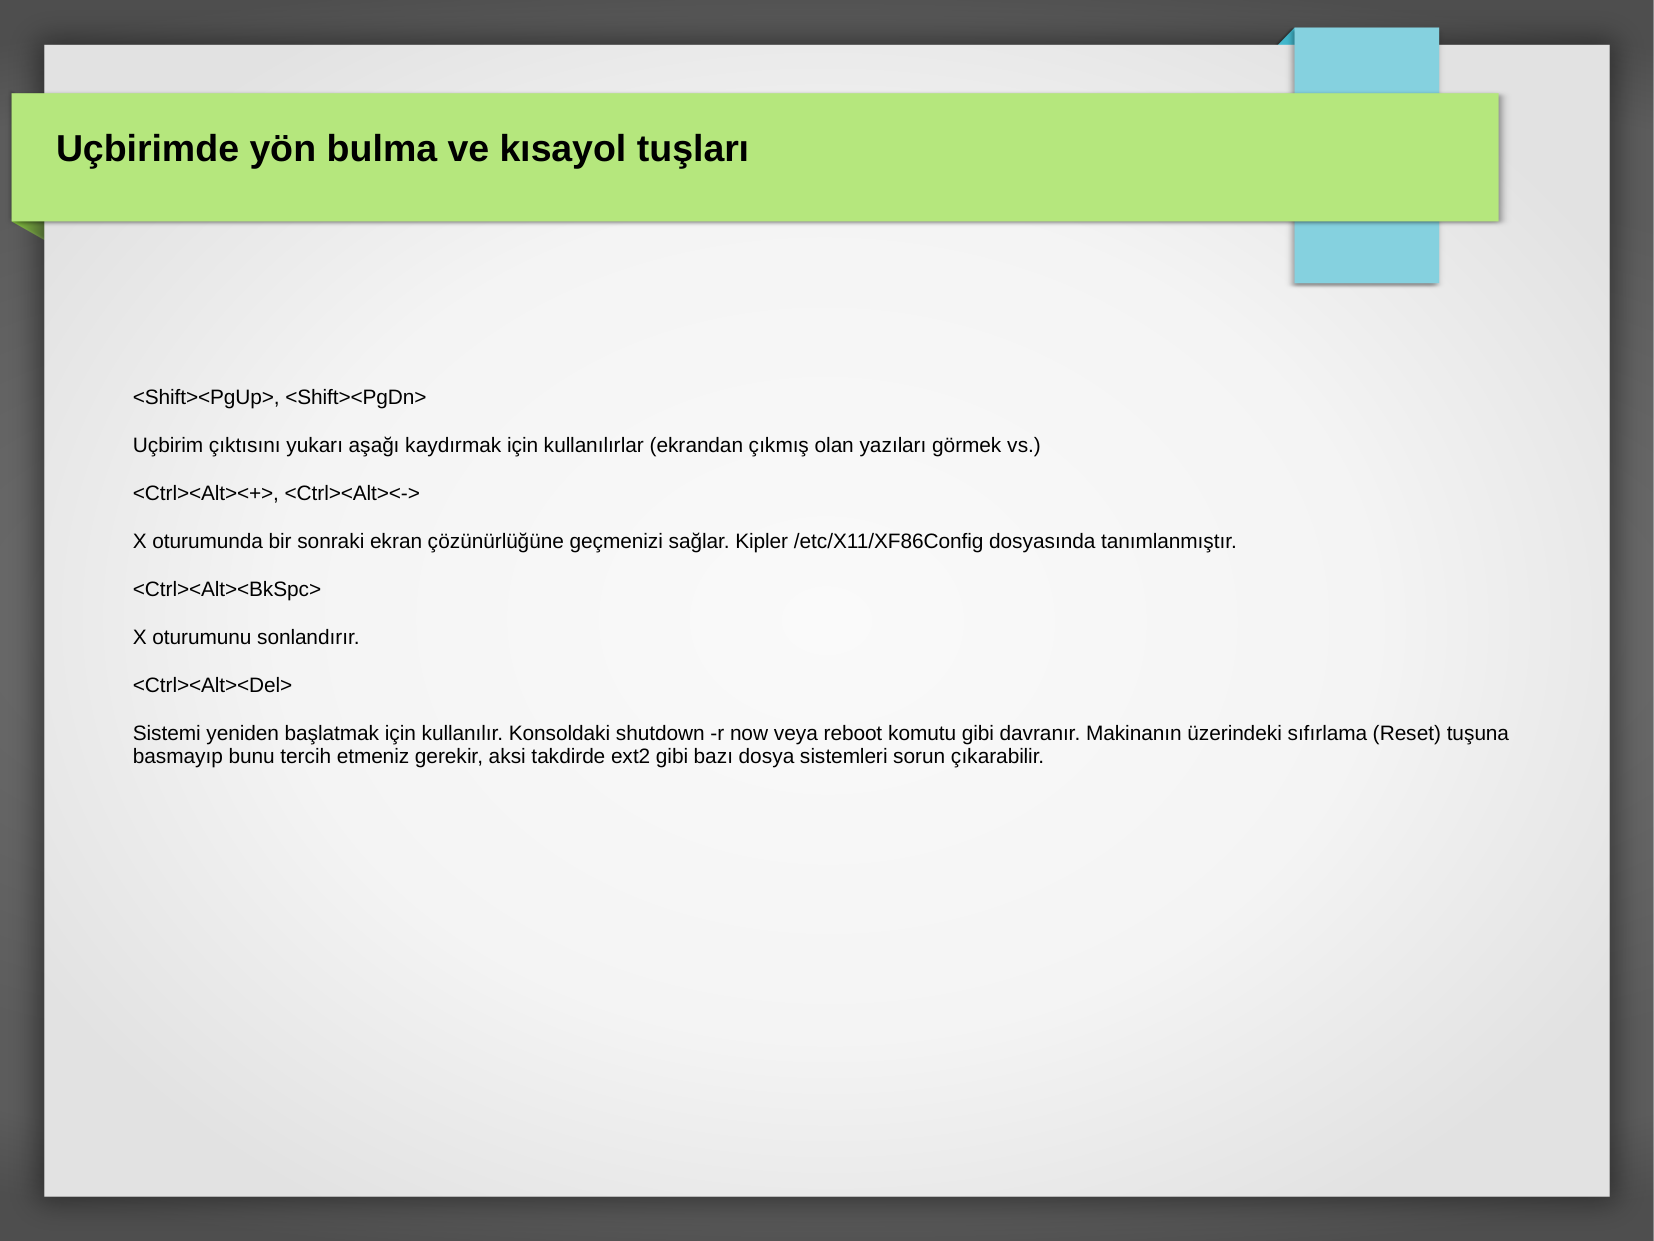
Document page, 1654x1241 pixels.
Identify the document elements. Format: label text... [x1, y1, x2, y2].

picture [0, 0, 1654, 1241]
text_box Uçbirimde yön bulma ve kısayol tuşları [41, 120, 1134, 220]
text_box <Shift><PgUp>, <Shift><PgDn> Uçbirim çıktısını yukarı aşağı kaydırmak için kullanılırlar (ekrandan çıkmış olan yazıları görmek vs.) <Ctrl><Alt><+>, <Ctrl><Alt><-> X oturumunda bir sonraki ekran çözünürlüğüne geçmenizi sağlar. Kipler /etc/X11/XF86Config dosyasında tanımlanmıştır. <Ctrl><Alt><BkSpc> X oturumunu sonlandırır. <Ctrl><Alt><Del> Sistemi yeniden başlatmak için kullanılır. Konsoldaki shutdown -r now veya reboot komutu gibi davranır. Makinanın üzerindeki sıfırlama (Reset) tuşuna basmayıp bunu tercih etmeniz gerekir, aksi takdirde ext2 gibi bazı dosya sistemleri sorun çıkarabilir. [118, 377, 1595, 1052]
